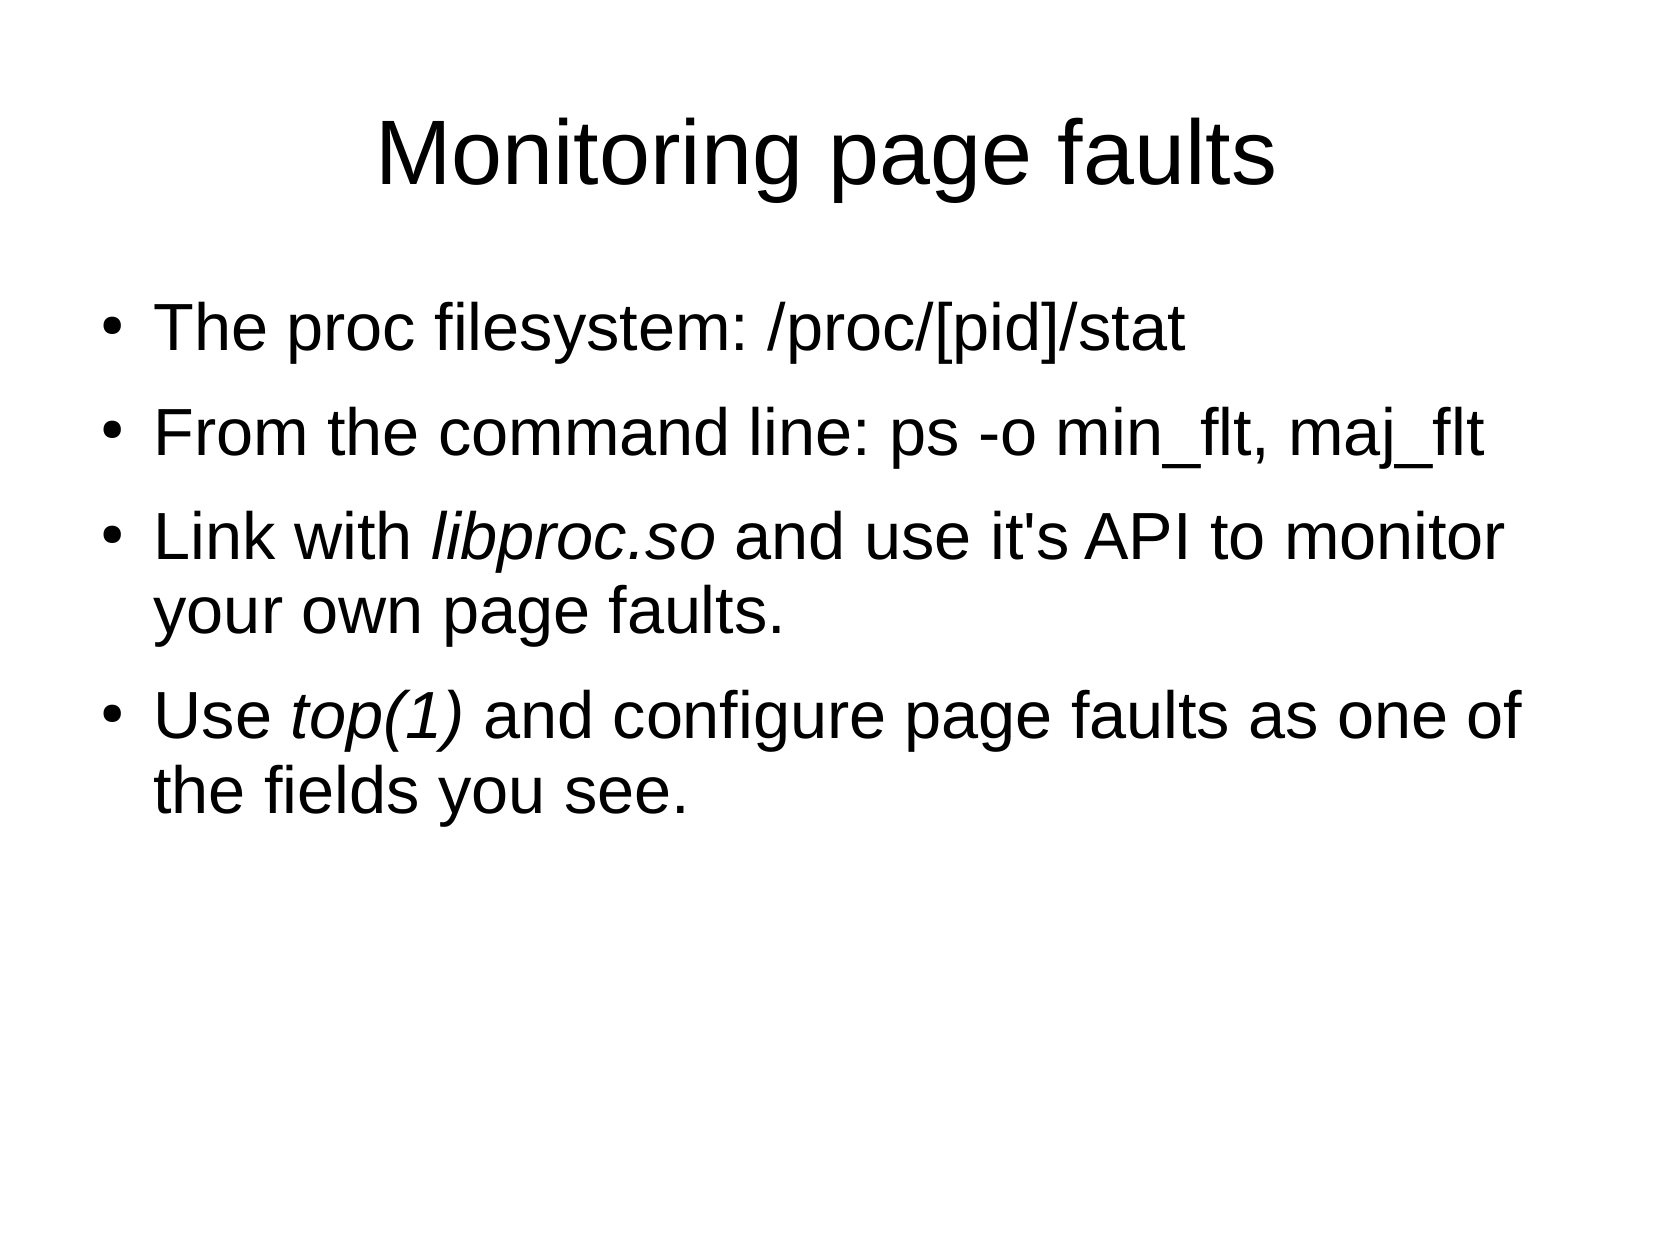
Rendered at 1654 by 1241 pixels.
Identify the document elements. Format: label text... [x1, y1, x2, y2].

list The proc filesystem: /proc/[pid]/stat From the command line: ps -o min_flt, maj_flt Link with libproc.so and use it's API to monitor your own page faults. Use top(1) and configure page faults as one of the fields you see. [82, 290, 1538, 1010]
title Monitoring page faults [82, 49, 1571, 257]
